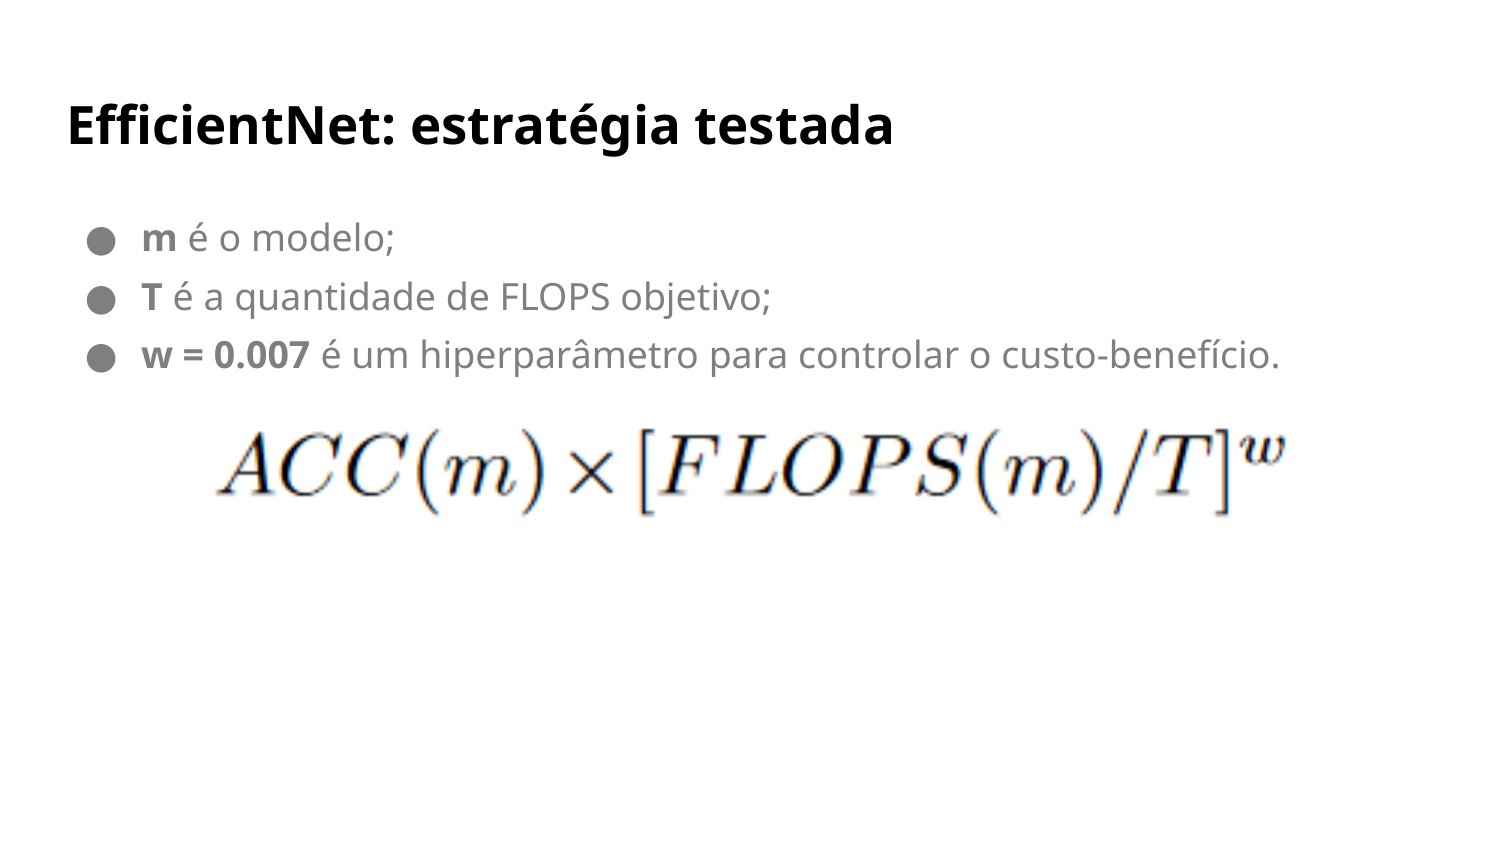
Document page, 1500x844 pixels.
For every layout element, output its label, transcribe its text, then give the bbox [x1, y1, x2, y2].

picture [205, 412, 1295, 527]
title EfficientNet: estratégia testada [51, 72, 1449, 176]
list m é o modelo; T é a quantidade de FLOPS objetivo; w = 0.007 é um hiperparâmetro para controlar o custo-benefício. [51, 189, 1449, 750]
